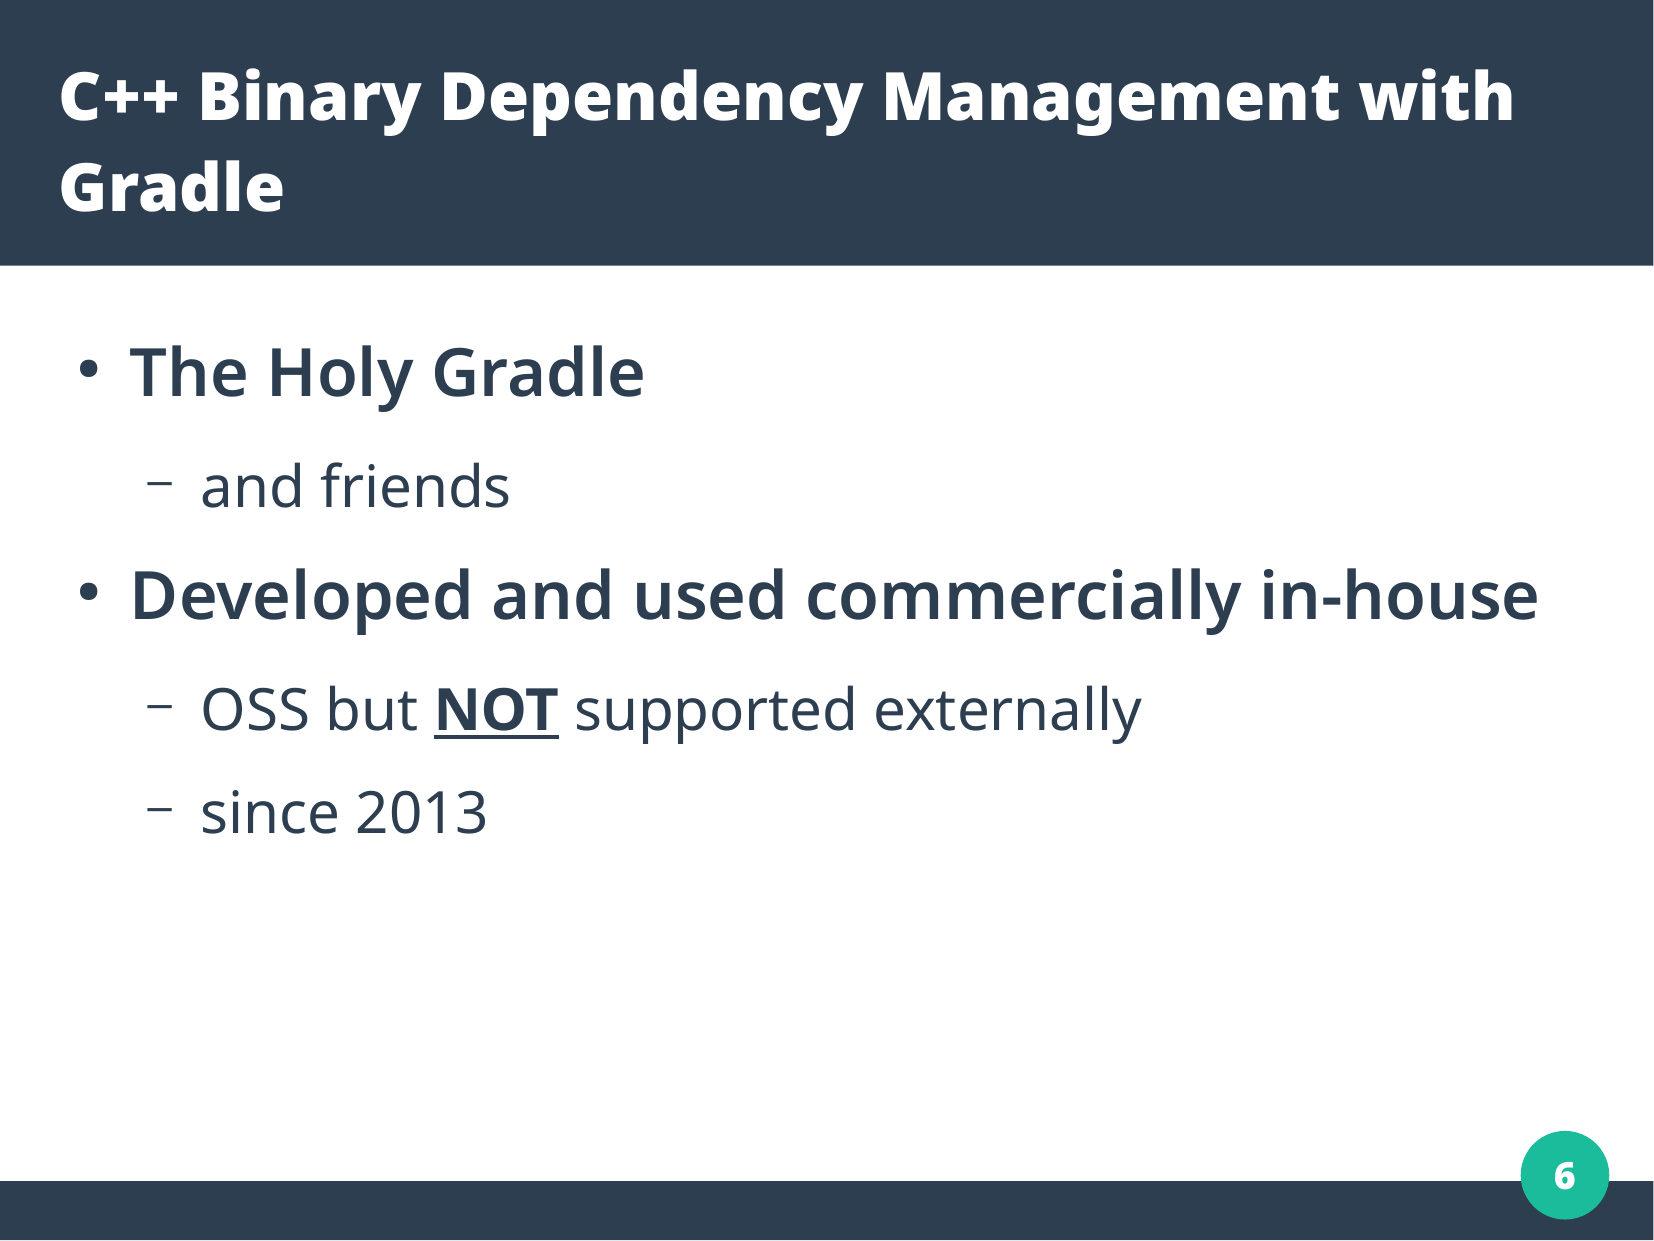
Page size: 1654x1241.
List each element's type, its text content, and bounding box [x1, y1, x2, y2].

list The Holy Gradle and friends Developed and used commercially in-house OSS but NOT supported externally since 2013 [59, 324, 1595, 1152]
title C++ Binary Dependency Management with Gradle [59, 49, 1595, 207]
